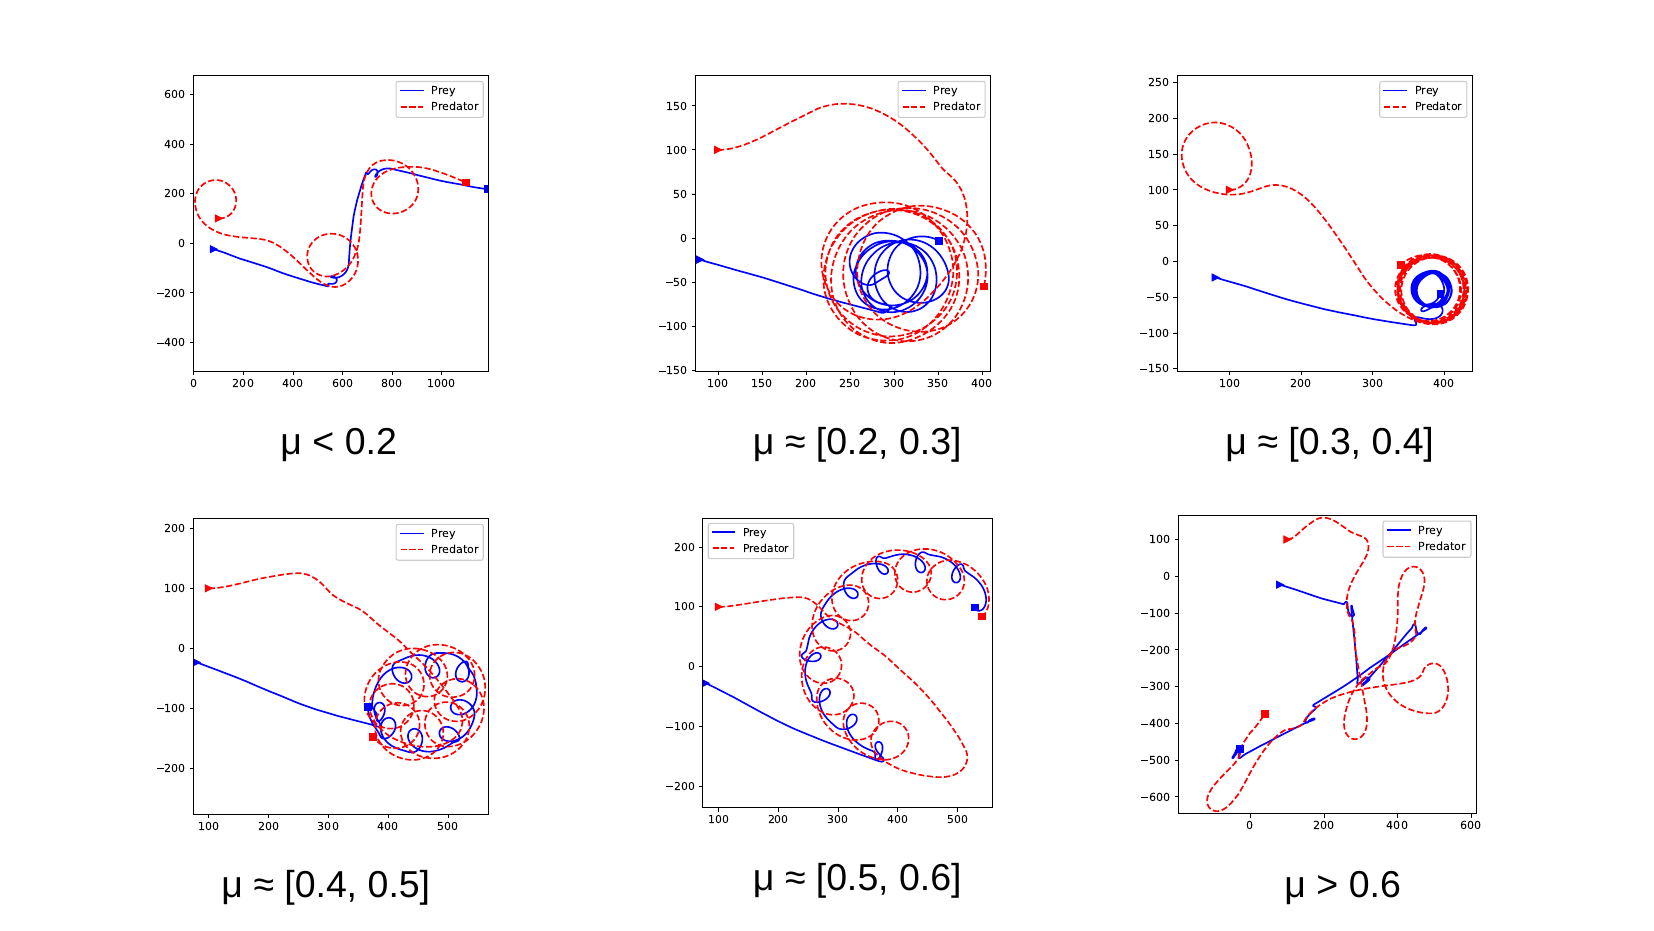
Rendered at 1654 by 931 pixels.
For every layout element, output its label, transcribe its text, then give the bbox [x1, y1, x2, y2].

text_box μ ≈ [0.3, 0.4] [1210, 413, 1477, 471]
text_box μ > 0.6 [1269, 856, 1536, 914]
text_box μ ≈ [0.2, 0.3] [738, 413, 1004, 471]
picture [79, 29, 1575, 414]
text_box μ < 0.2 [265, 413, 532, 471]
text_box μ ≈ [0.4, 0.5] [206, 856, 473, 914]
picture [79, 468, 1580, 857]
text_box μ ≈ [0.5, 0.6] [738, 849, 1004, 907]
